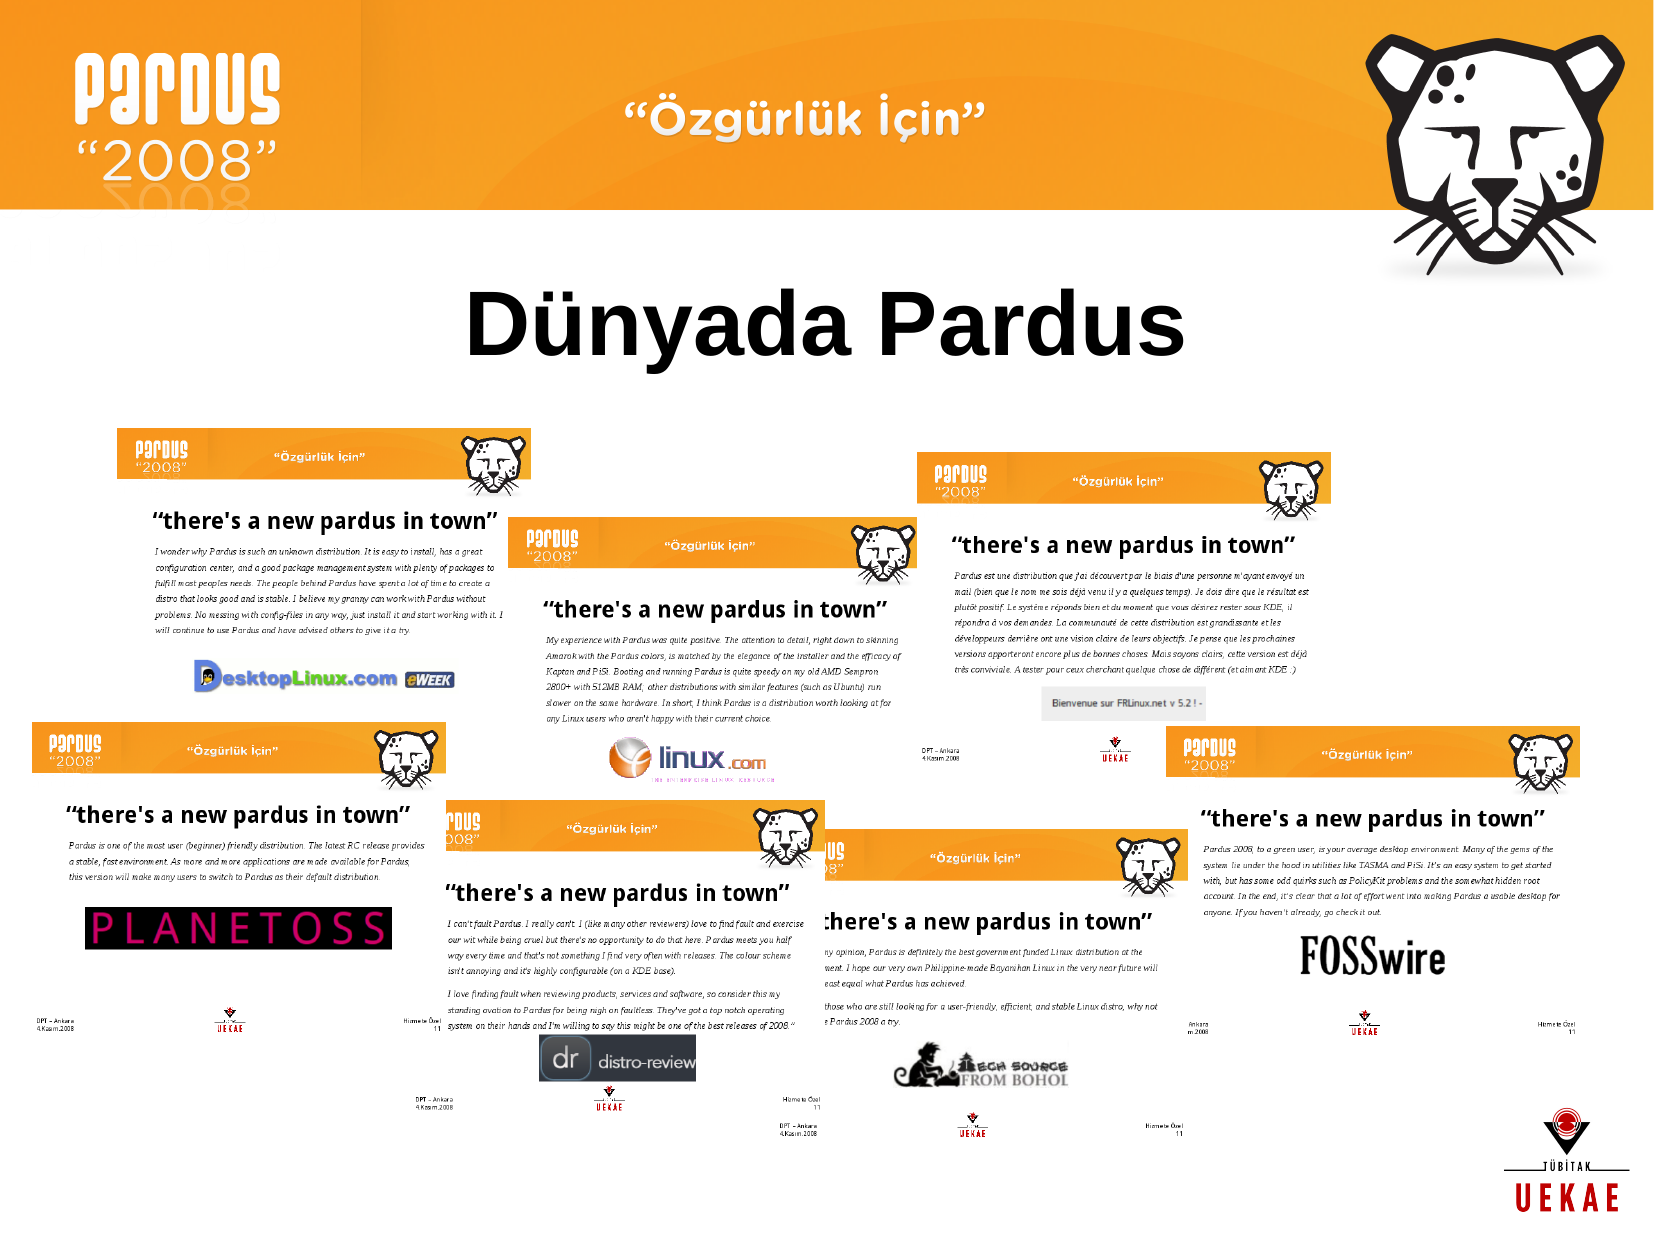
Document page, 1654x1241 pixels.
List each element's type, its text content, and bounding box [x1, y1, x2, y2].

title Dünyada Pardus [82, 220, 1571, 428]
picture [1500, 1104, 1634, 1215]
picture [32, 428, 1580, 1138]
picture [0, 0, 1654, 293]
